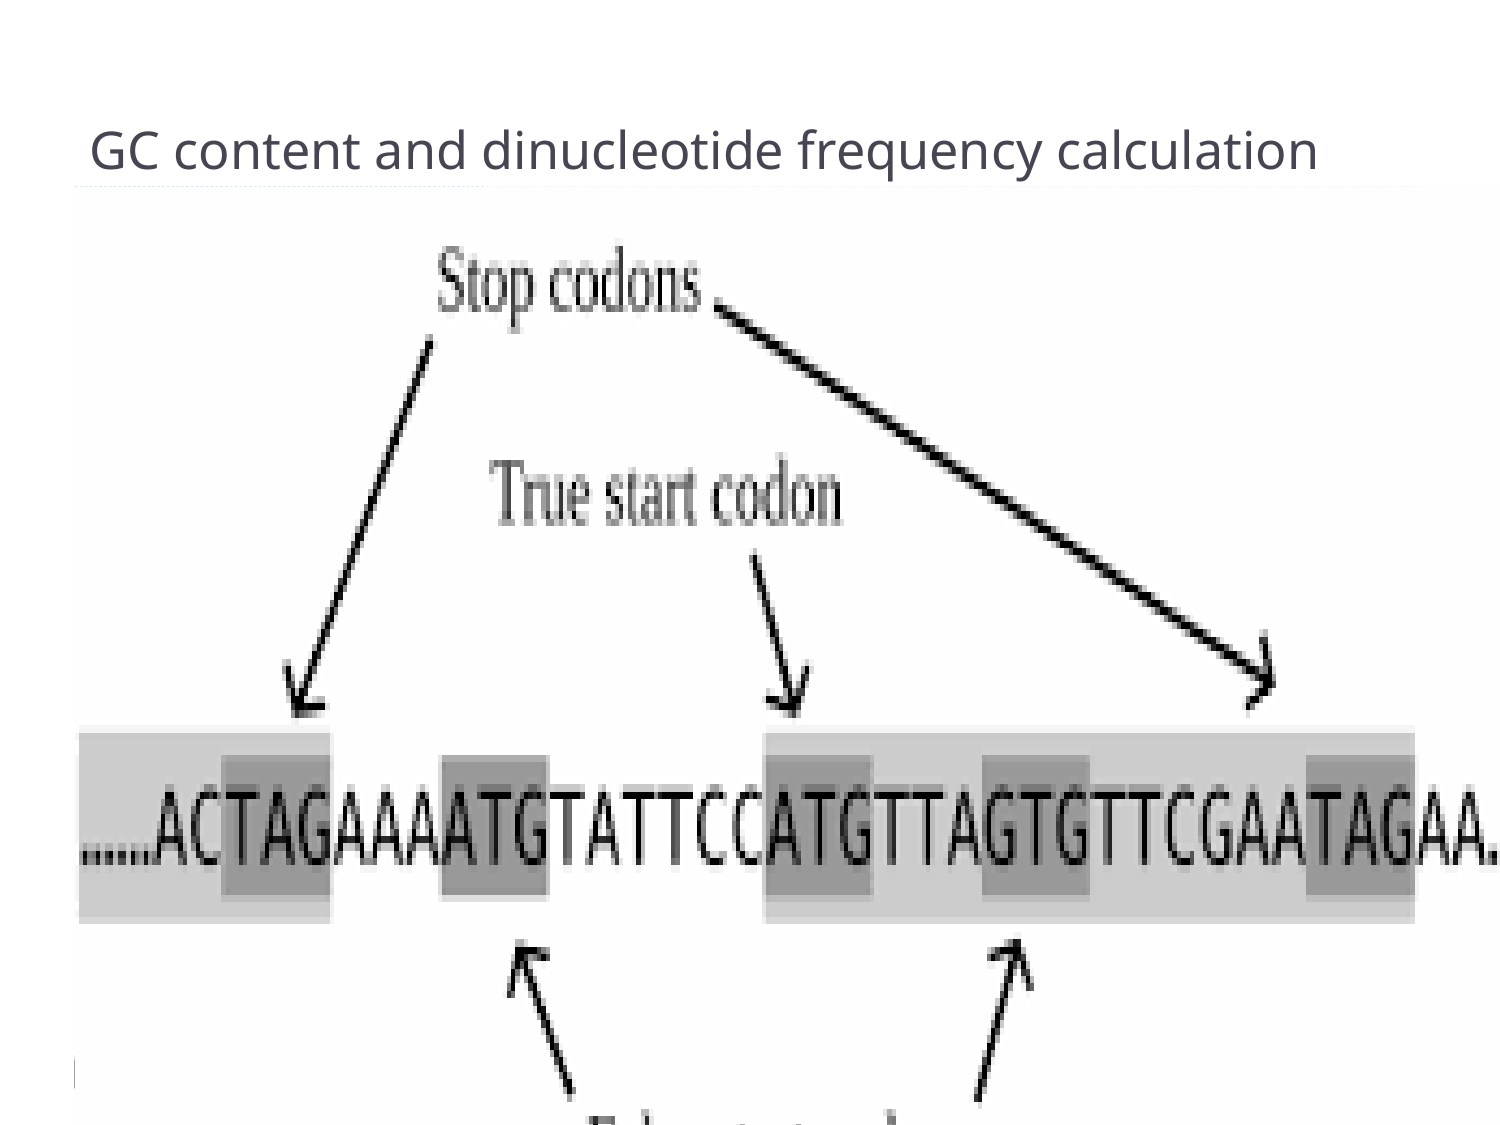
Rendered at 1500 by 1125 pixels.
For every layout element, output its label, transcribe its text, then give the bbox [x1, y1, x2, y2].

picture [75, 187, 1500, 1125]
text_box GC content and dinucleotide frequency calculation [75, 24, 1425, 187]
